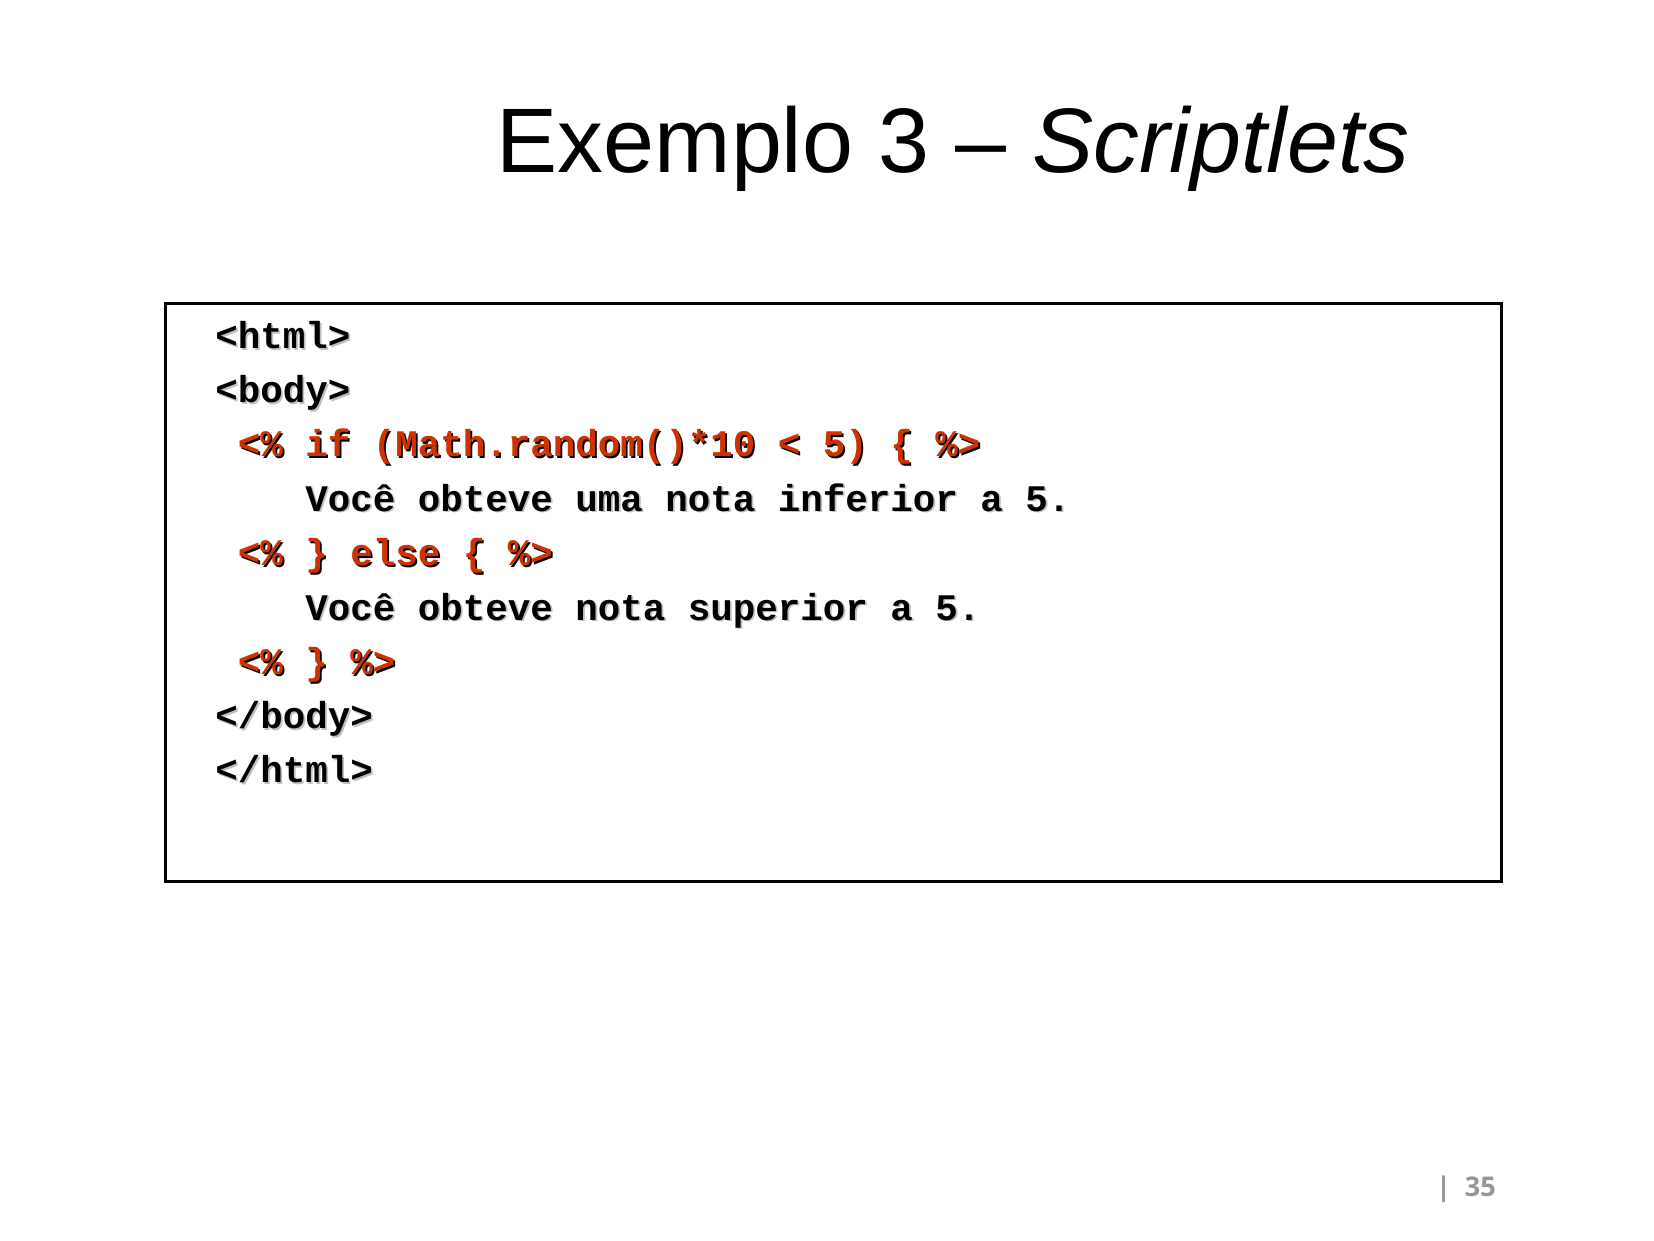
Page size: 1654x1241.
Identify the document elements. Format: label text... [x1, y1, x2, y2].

text_box <html> <body> <% if (Math.random()*10 < 5) { %> Você obteve uma nota inferior a 5. <% } else { %> Você obteve nota superior a 5. <% } %> </body> </html> [165, 303, 1502, 882]
text_box | <número> [711, 1162, 1511, 1217]
title Exemplo 3 – Scriptlets [234, 0, 1640, 198]
